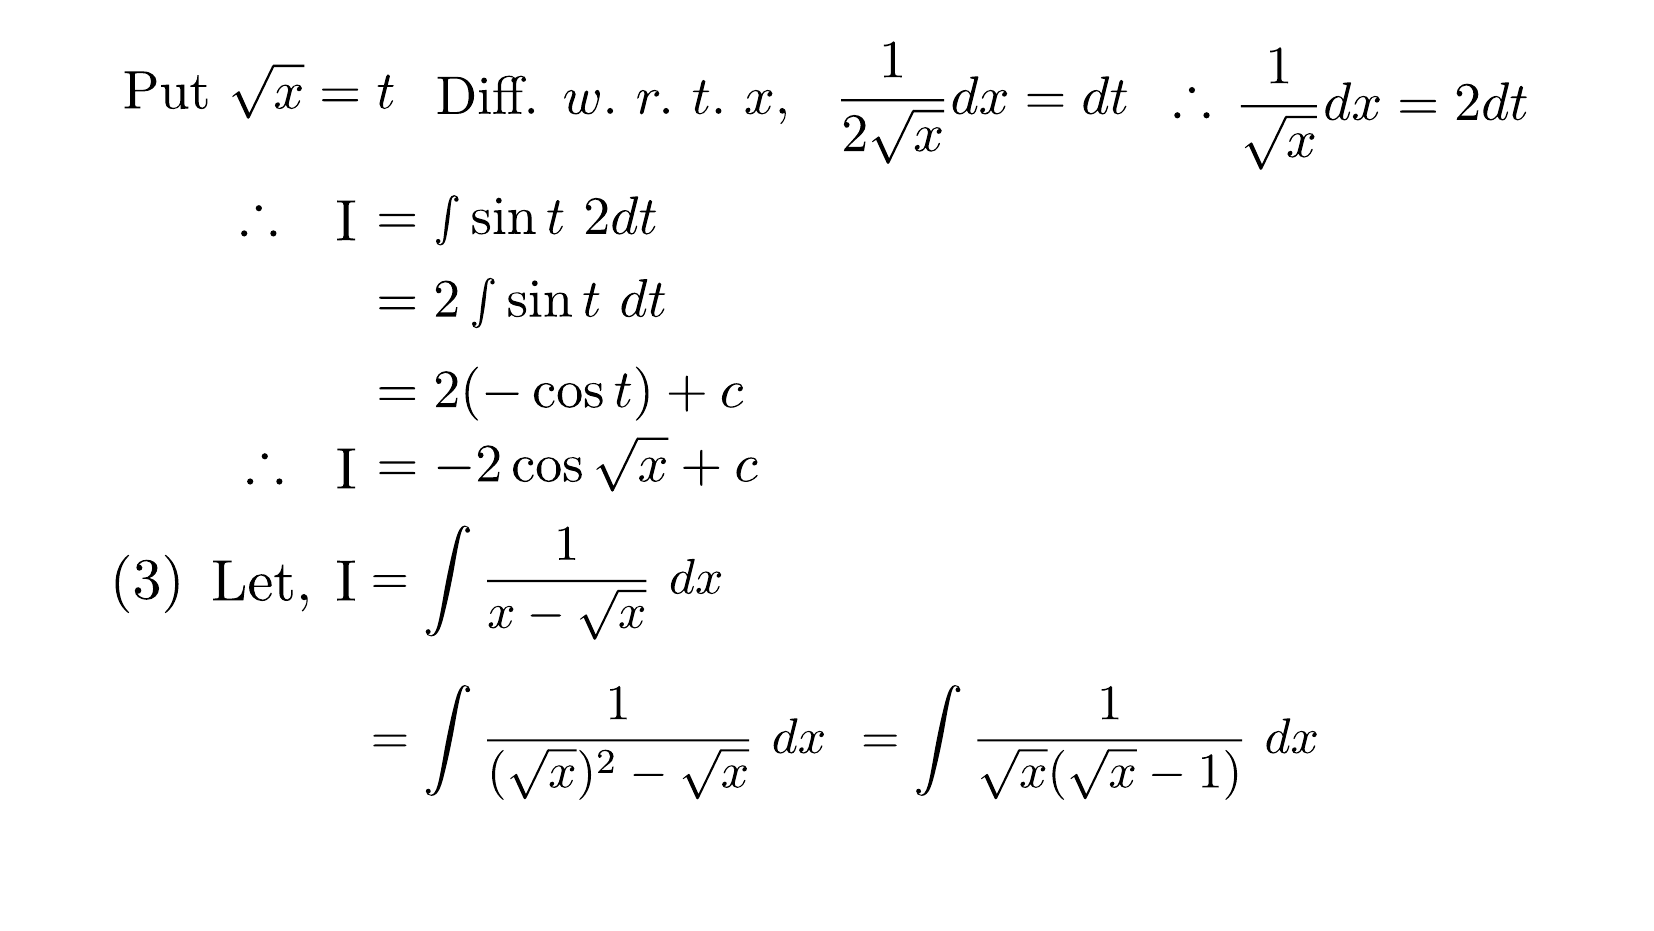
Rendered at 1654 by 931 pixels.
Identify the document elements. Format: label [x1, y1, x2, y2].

title [35, 31, 1607, 880]
text_box [247, 453, 283, 485]
text_box [241, 205, 277, 237]
text_box [437, 41, 1128, 164]
text_box [112, 554, 179, 614]
text_box [372, 525, 722, 640]
text_box [337, 448, 356, 489]
text_box [1174, 86, 1210, 119]
text_box [1240, 47, 1528, 170]
text_box [378, 437, 758, 492]
text_box [378, 195, 657, 246]
text_box [372, 685, 824, 800]
text_box [337, 560, 355, 601]
text_box [213, 560, 308, 612]
text_box [378, 366, 744, 421]
text_box [124, 64, 395, 119]
text_box [337, 200, 356, 241]
text_box [863, 685, 1317, 800]
text_box [378, 277, 666, 329]
